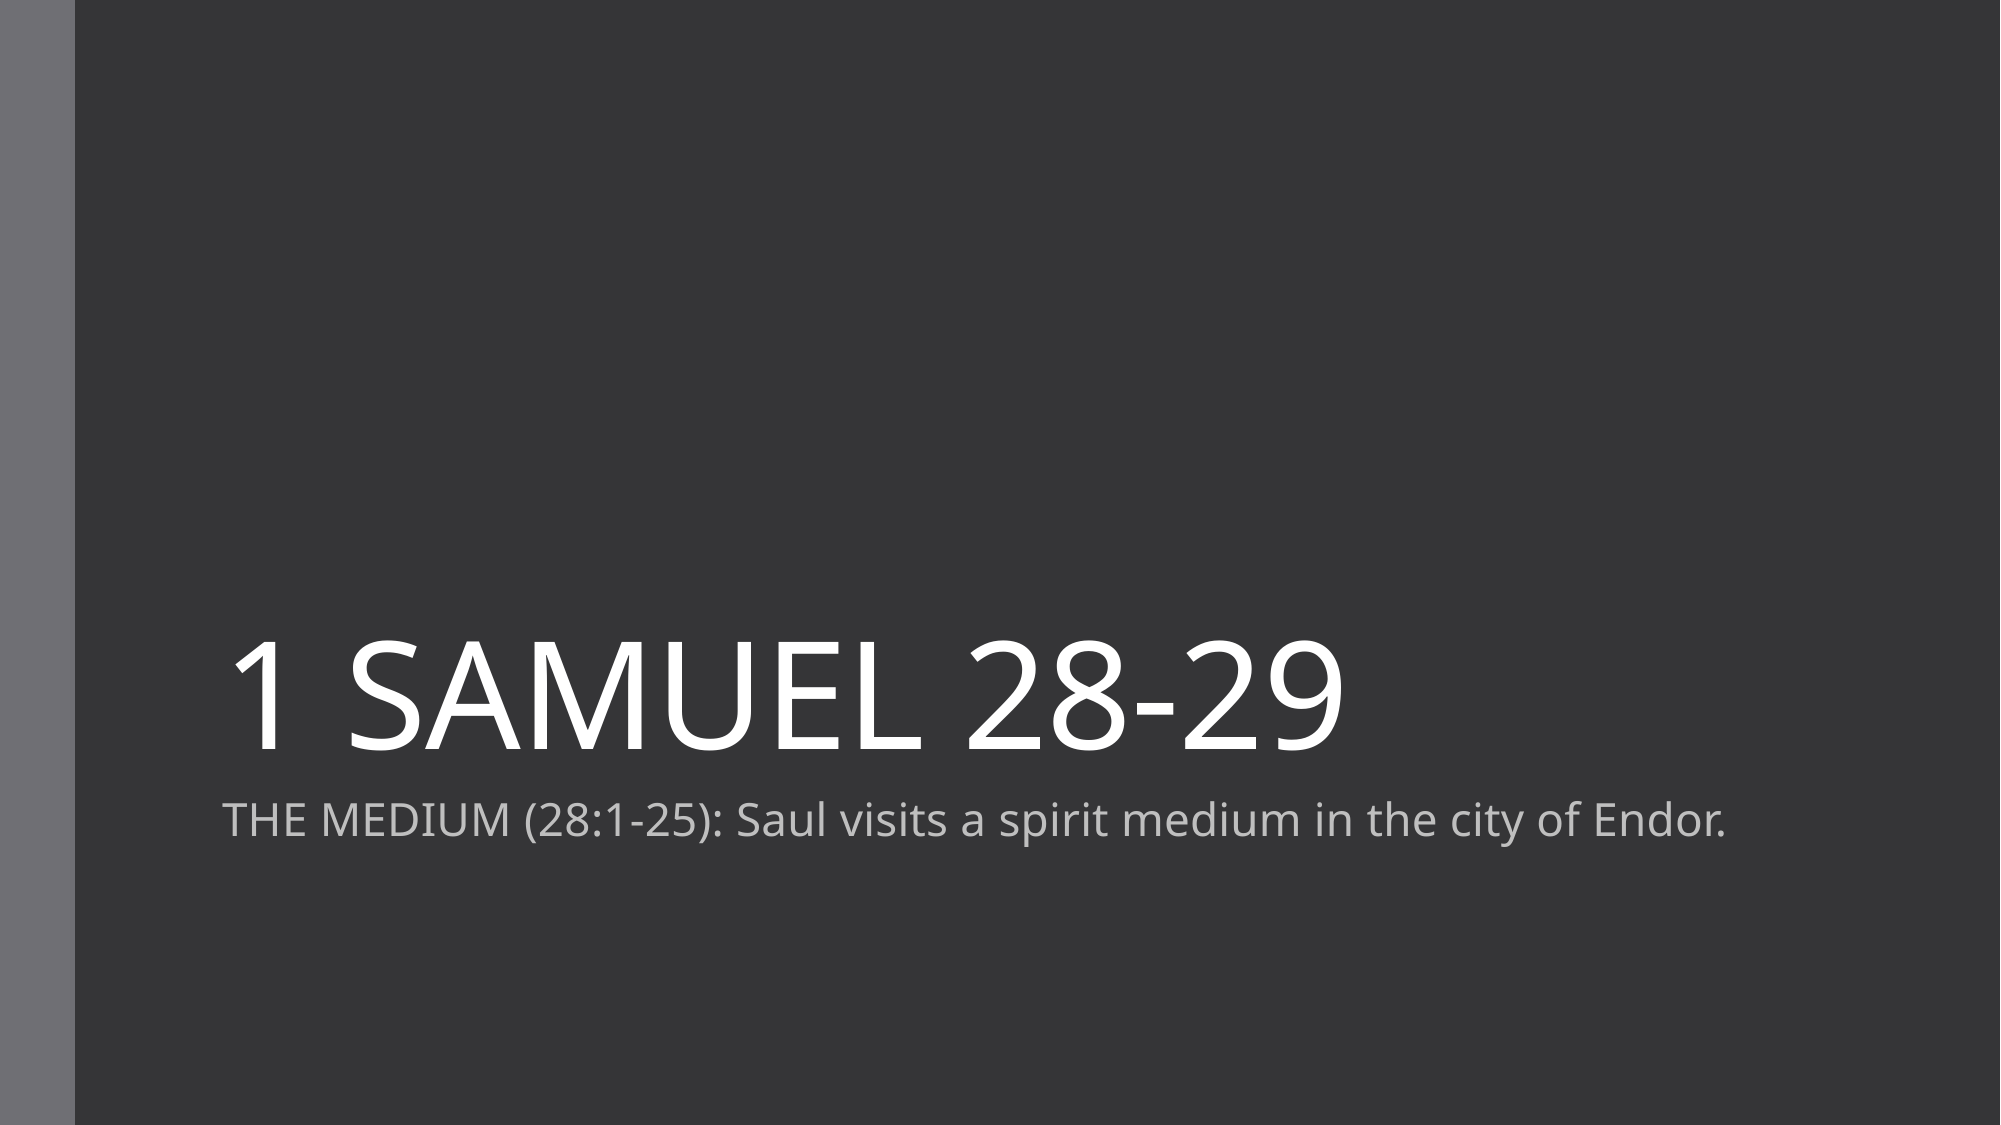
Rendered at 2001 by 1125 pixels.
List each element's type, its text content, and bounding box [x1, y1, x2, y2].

title 1 SAMUEL 28-29 [206, 124, 1752, 787]
subtitle THE MEDIUM (28:1-25): Saul visits a spirit medium in the city of Endor. [206, 787, 1752, 1066]
